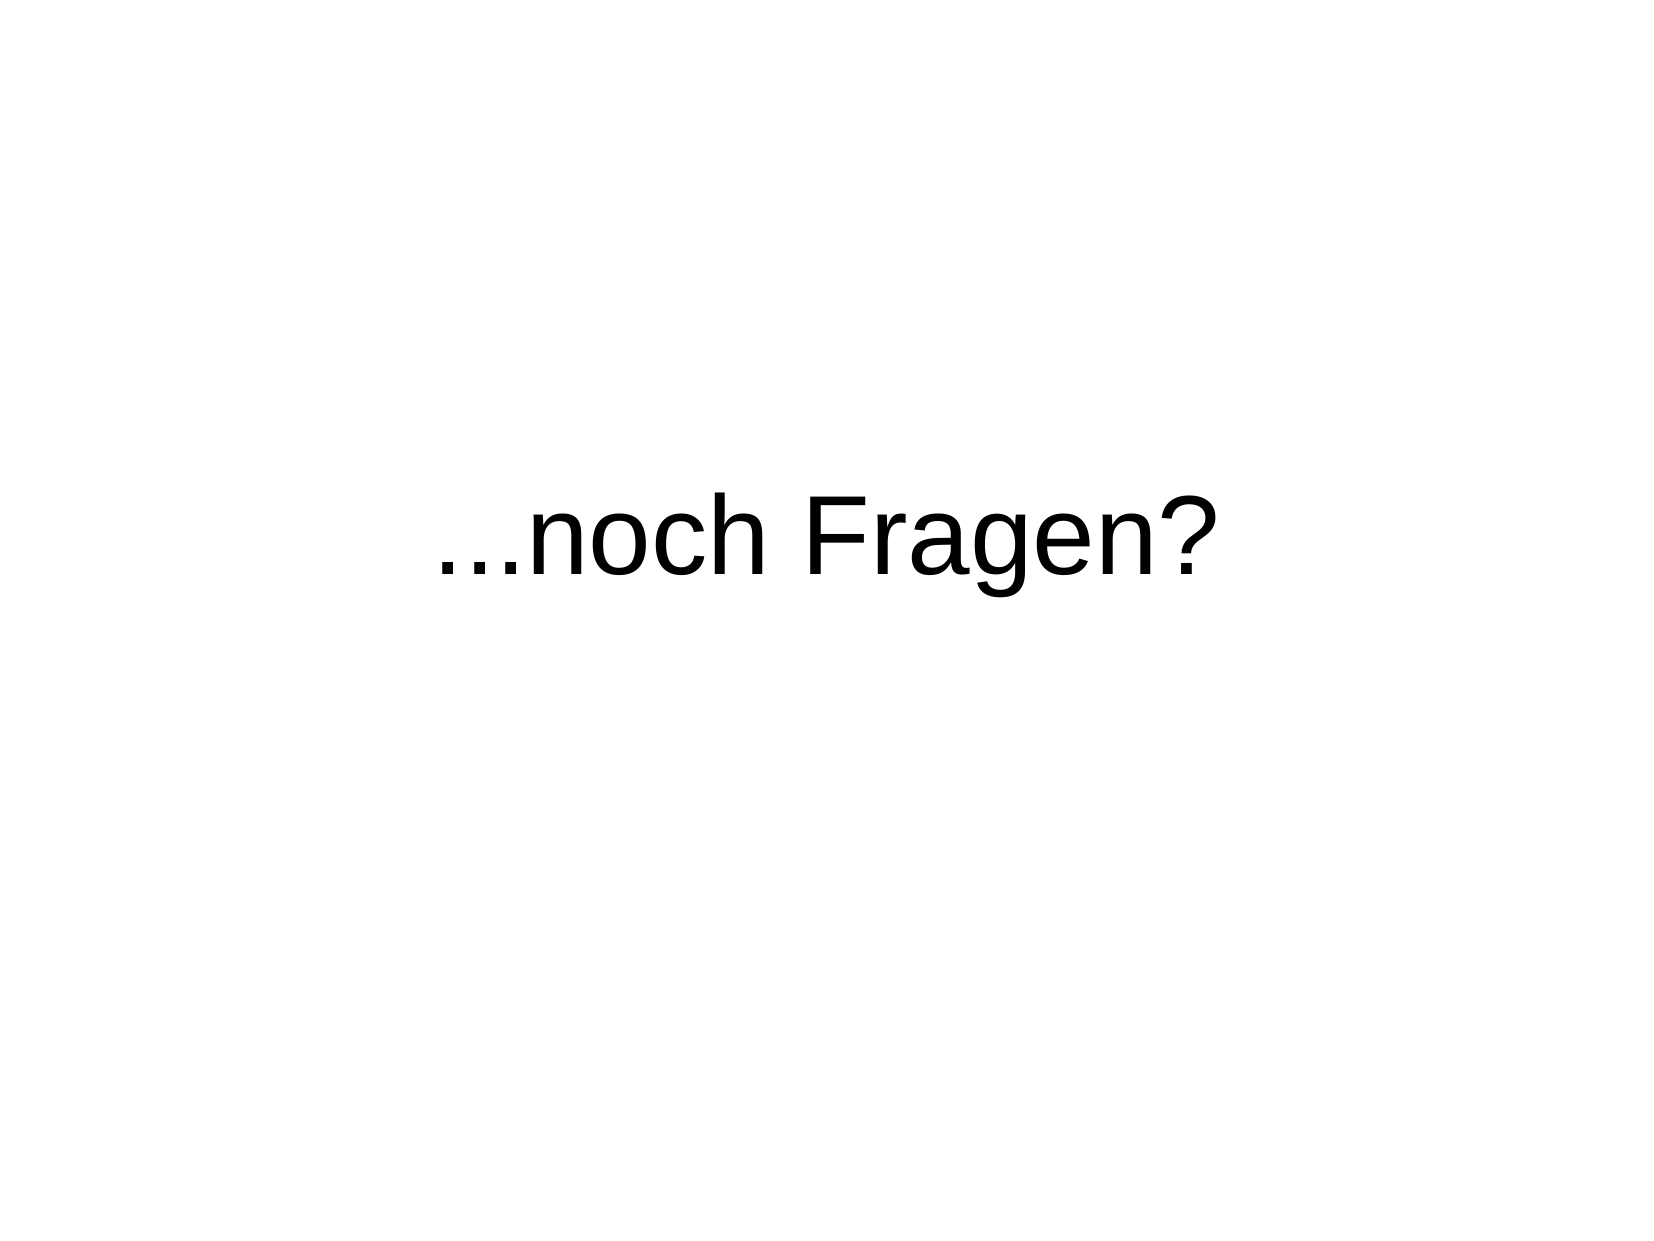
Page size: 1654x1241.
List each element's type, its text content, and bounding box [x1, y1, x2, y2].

subtitle ...noch Fragen? [82, 49, 1571, 1010]
